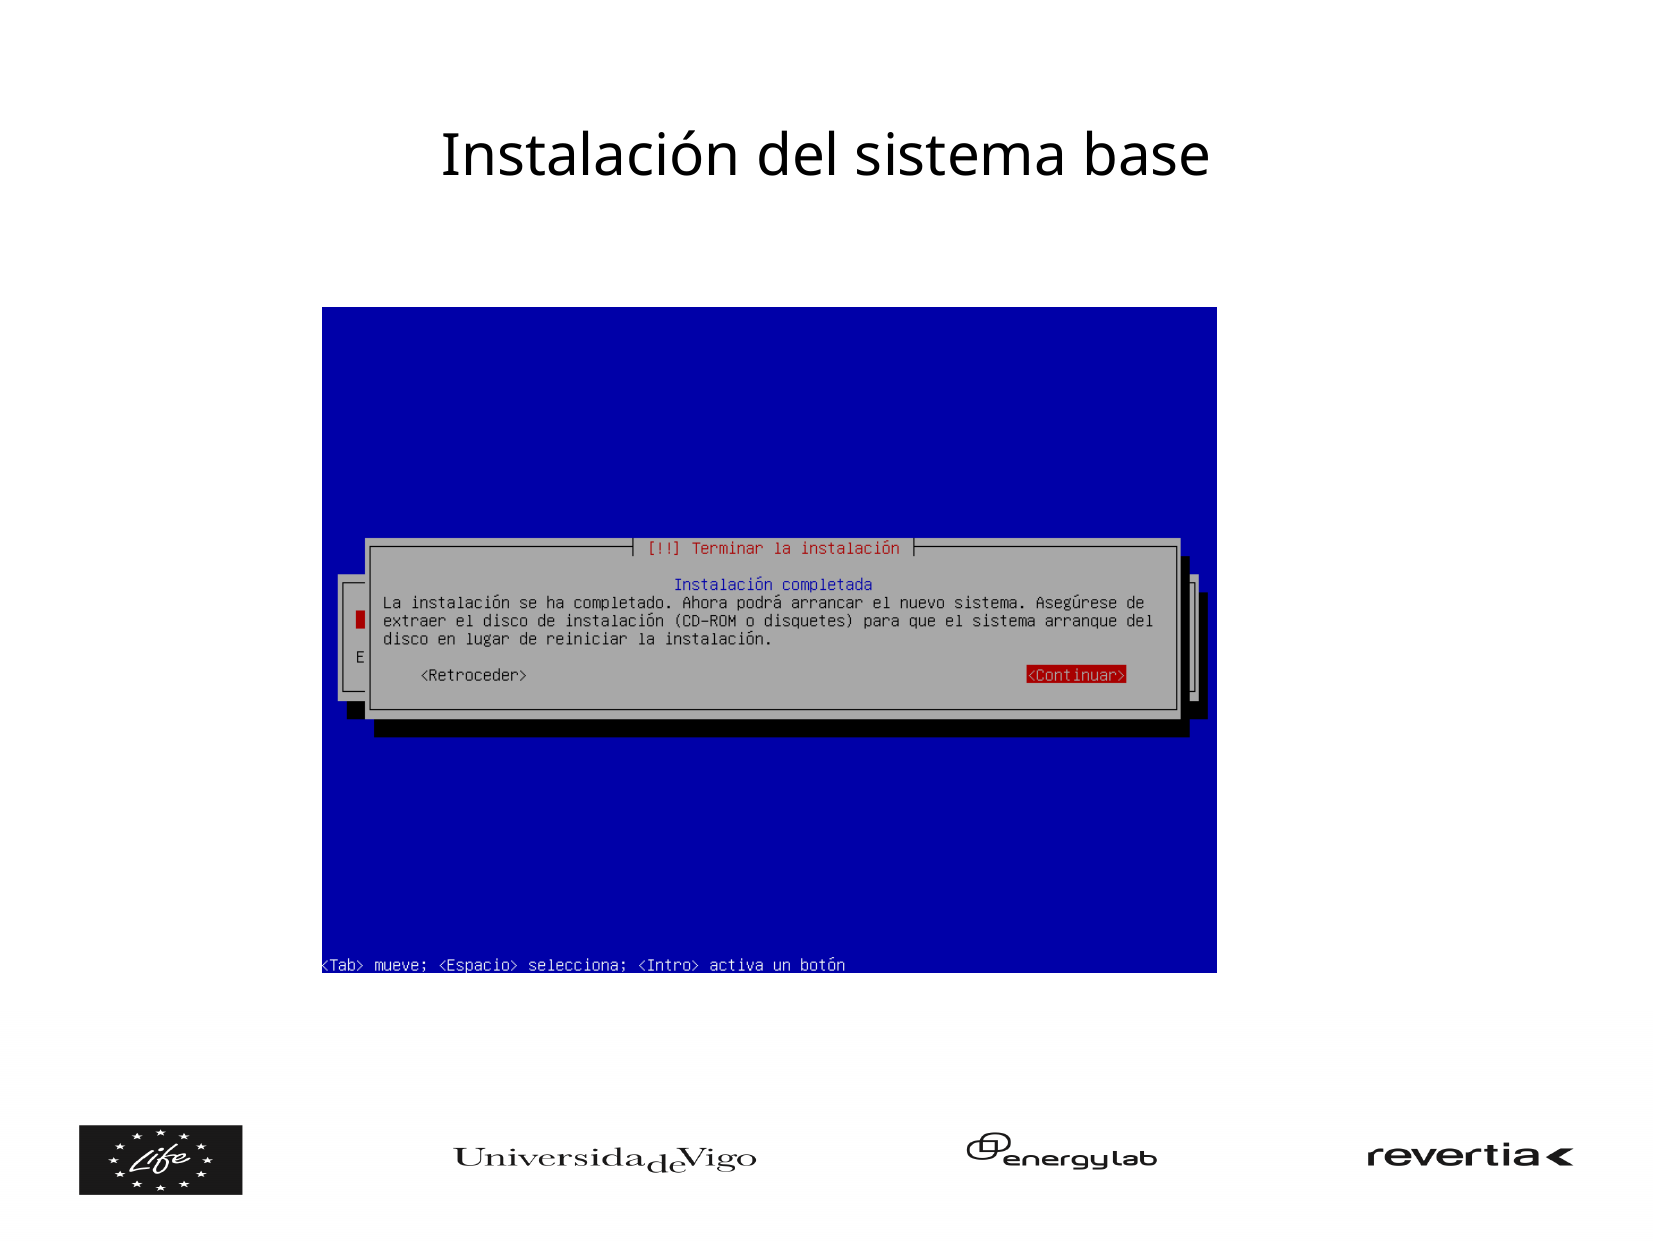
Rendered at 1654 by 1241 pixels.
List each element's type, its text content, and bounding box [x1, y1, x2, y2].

picture [322, 307, 1217, 973]
title Instalación del sistema base [82, 49, 1571, 257]
picture [0, 1009, 1654, 1241]
